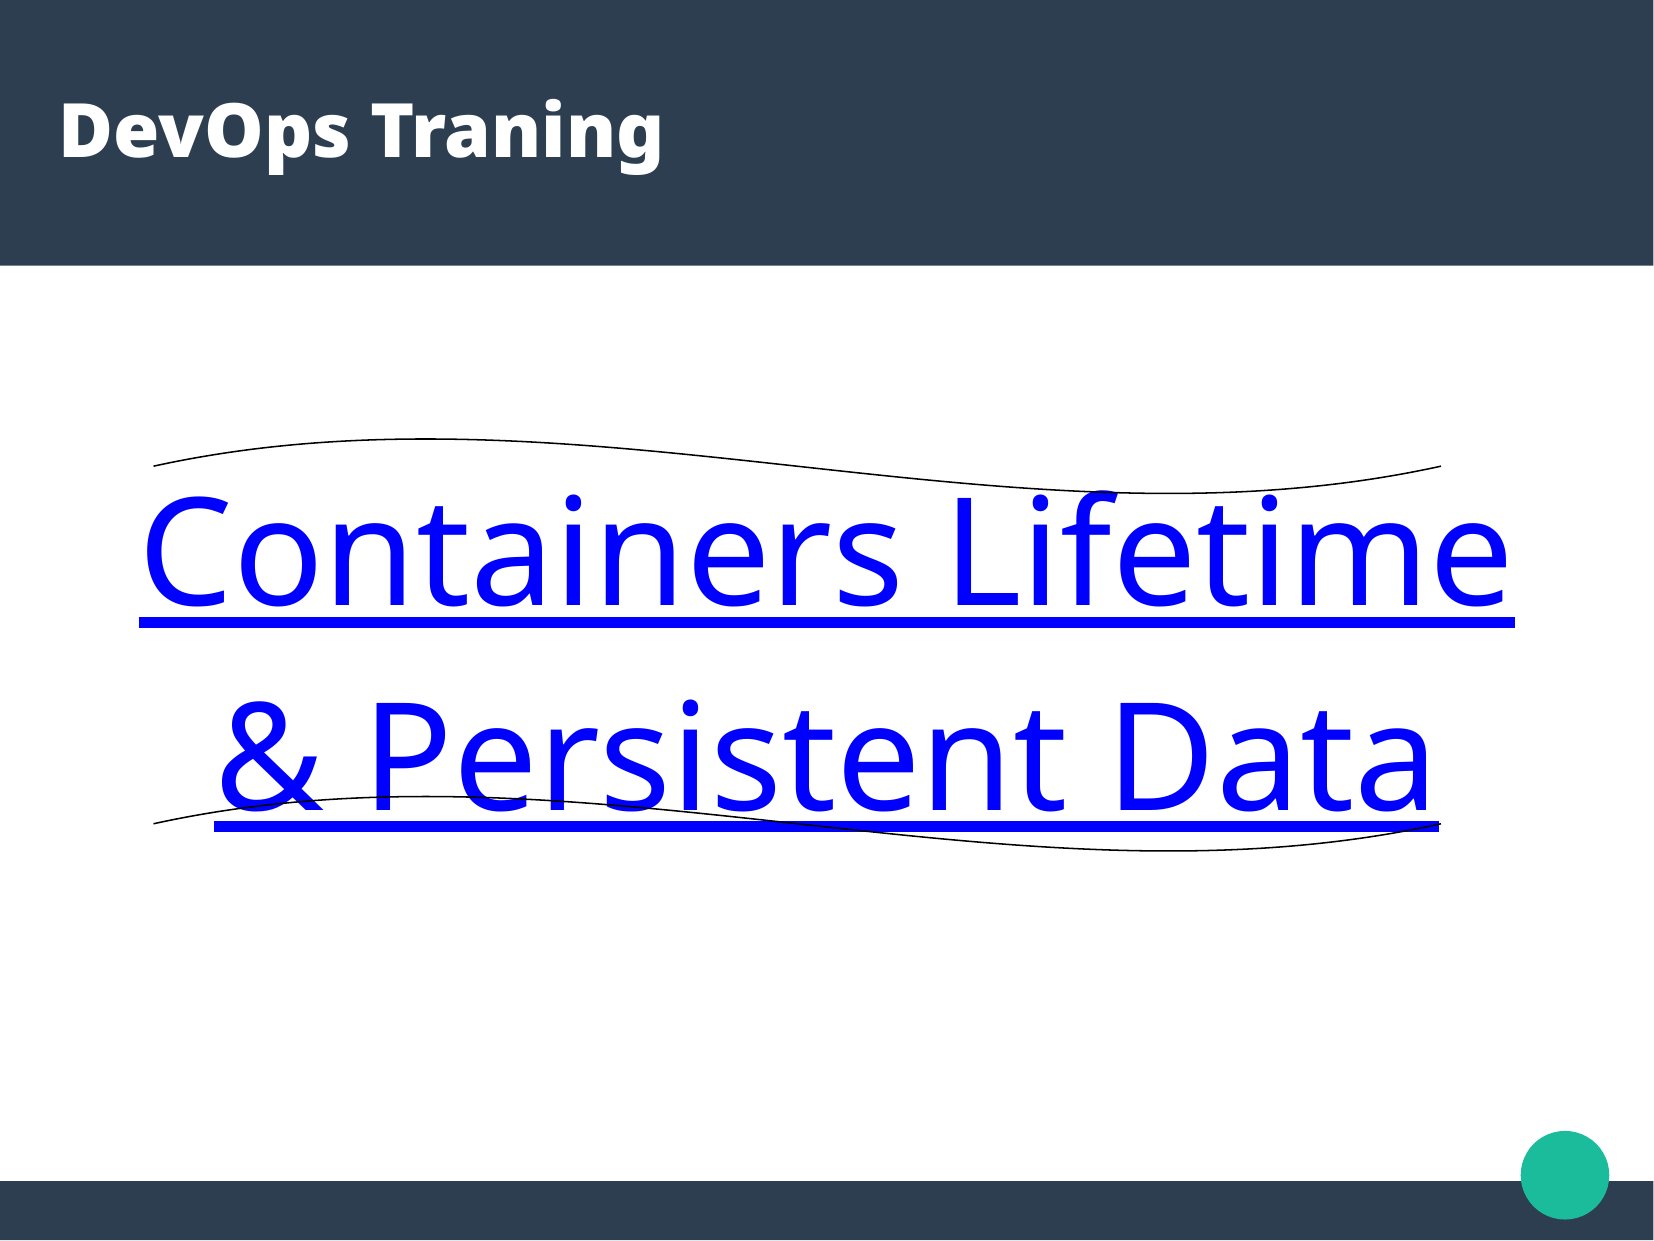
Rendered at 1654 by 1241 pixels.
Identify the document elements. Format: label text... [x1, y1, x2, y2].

subtitle Containers Lifetime & Persistent Data [82, 290, 1571, 1010]
title DevOps Traning [59, 49, 1595, 207]
